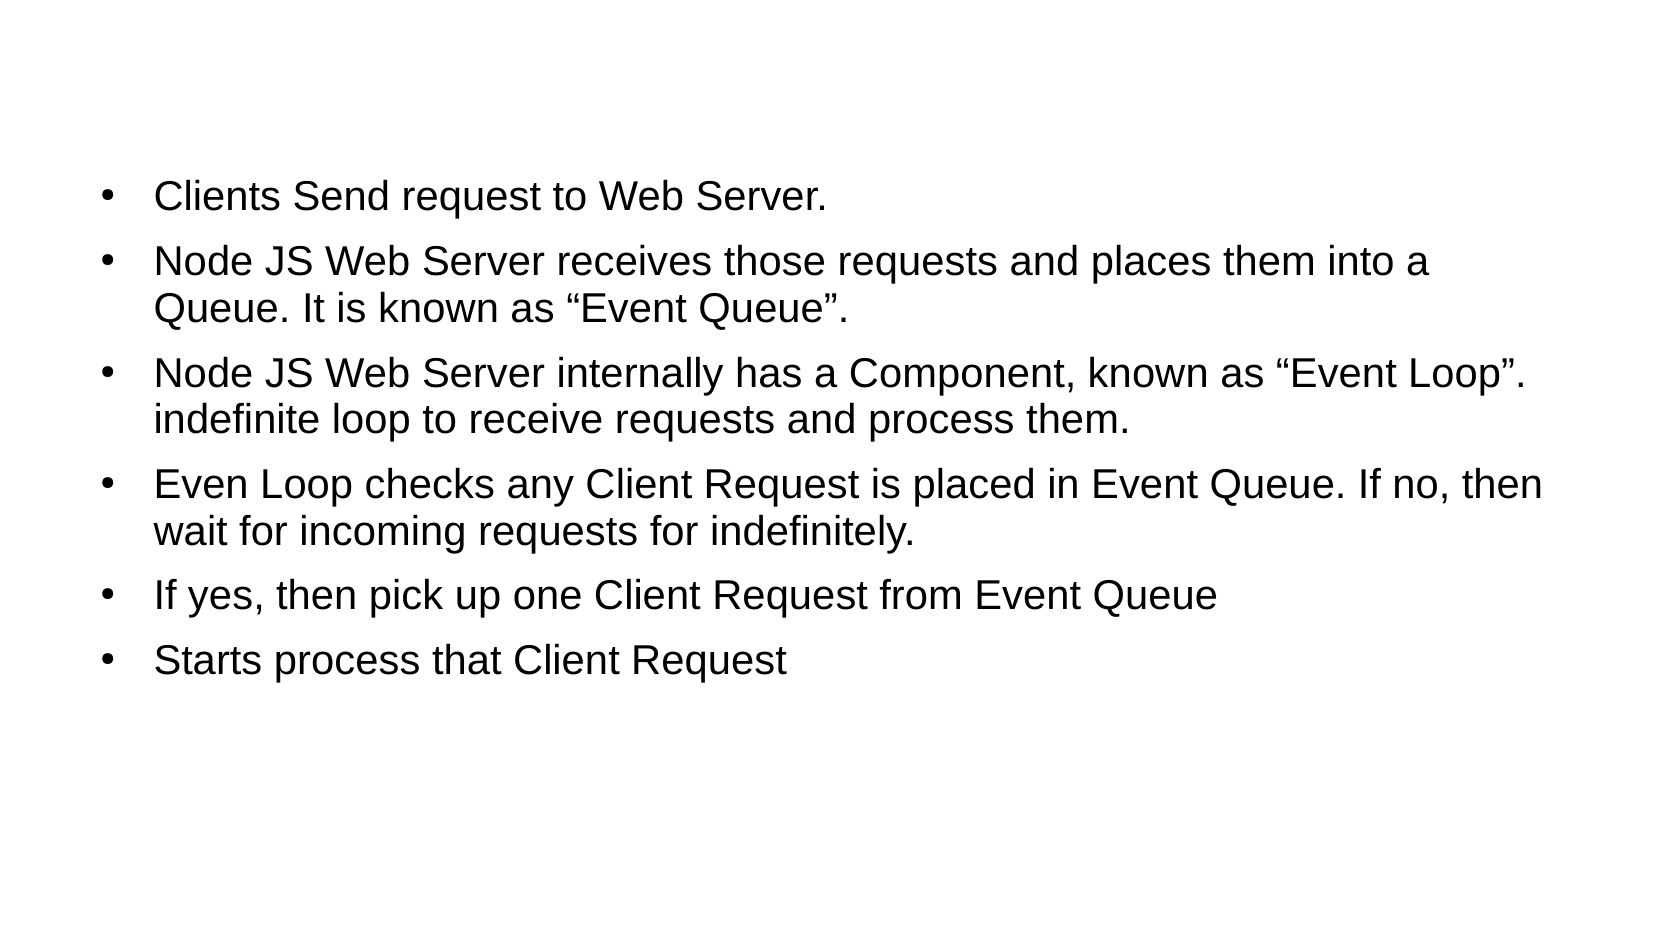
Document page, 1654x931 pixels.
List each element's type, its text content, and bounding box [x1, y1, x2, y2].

list Clients Send request to Web Server. Node JS Web Server receives those requests and places them into a Queue. It is known as “Event Queue”. Node JS Web Server internally has a Component, known as “Event Loop”. indefinite loop to receive requests and process them. Even Loop checks any Client Request is placed in Event Queue. If no, then wait for incoming requests for indefinitely. If yes, then pick up one Client Request from Event Queue Starts process that Client Request [82, 173, 1571, 713]
